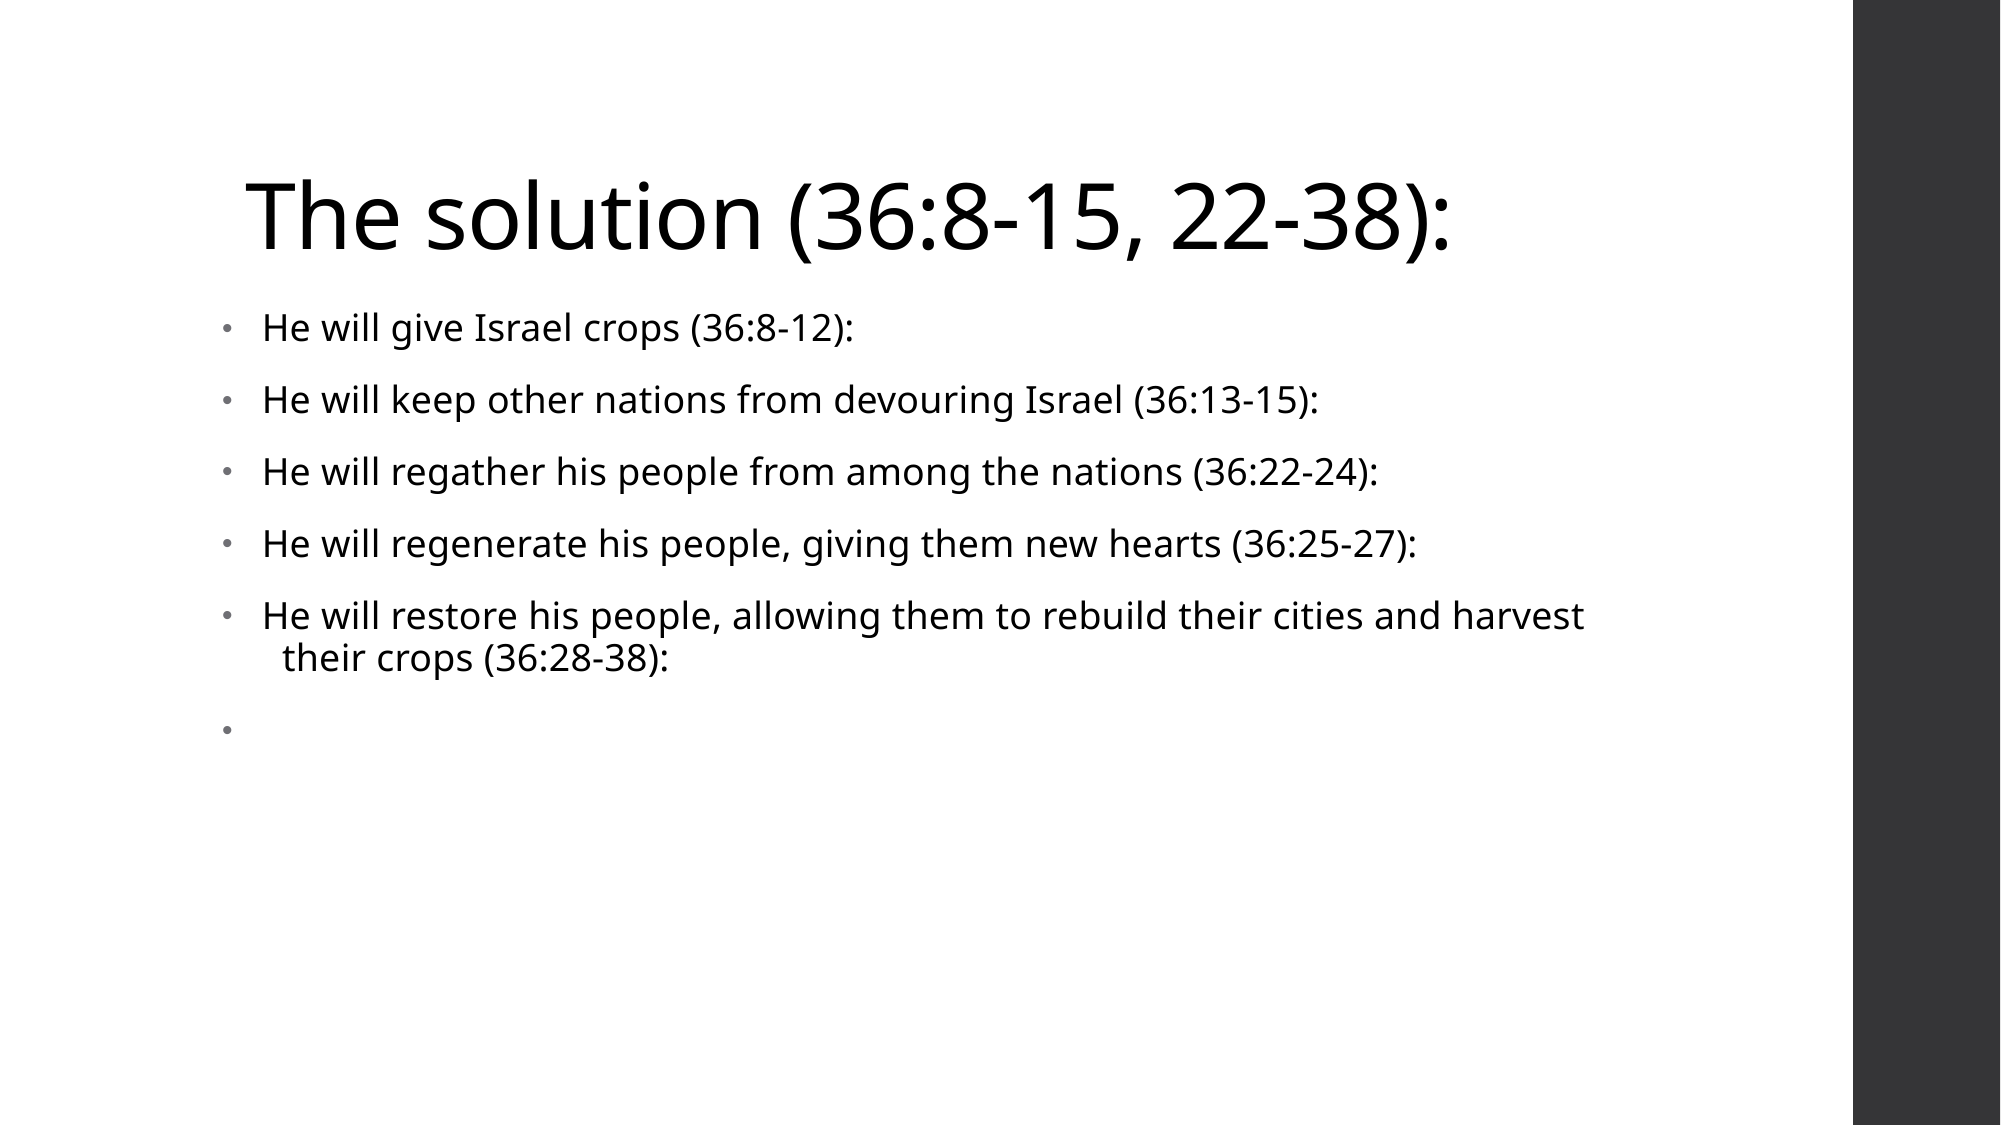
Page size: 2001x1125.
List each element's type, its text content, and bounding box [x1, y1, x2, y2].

list He will give Israel crops (36:8-12): He will keep other nations from devouring Israel (36:13-15): He will regather his people from among the nations (36:22-24): He will regenerate his people, giving them new hearts (36:25-27): He will restore his people, allowing them to rebuild their cities and harvest their crops (36:28-38): [206, 299, 1617, 1014]
title The solution (36:8-15, 22-38): [206, 60, 1797, 278]
